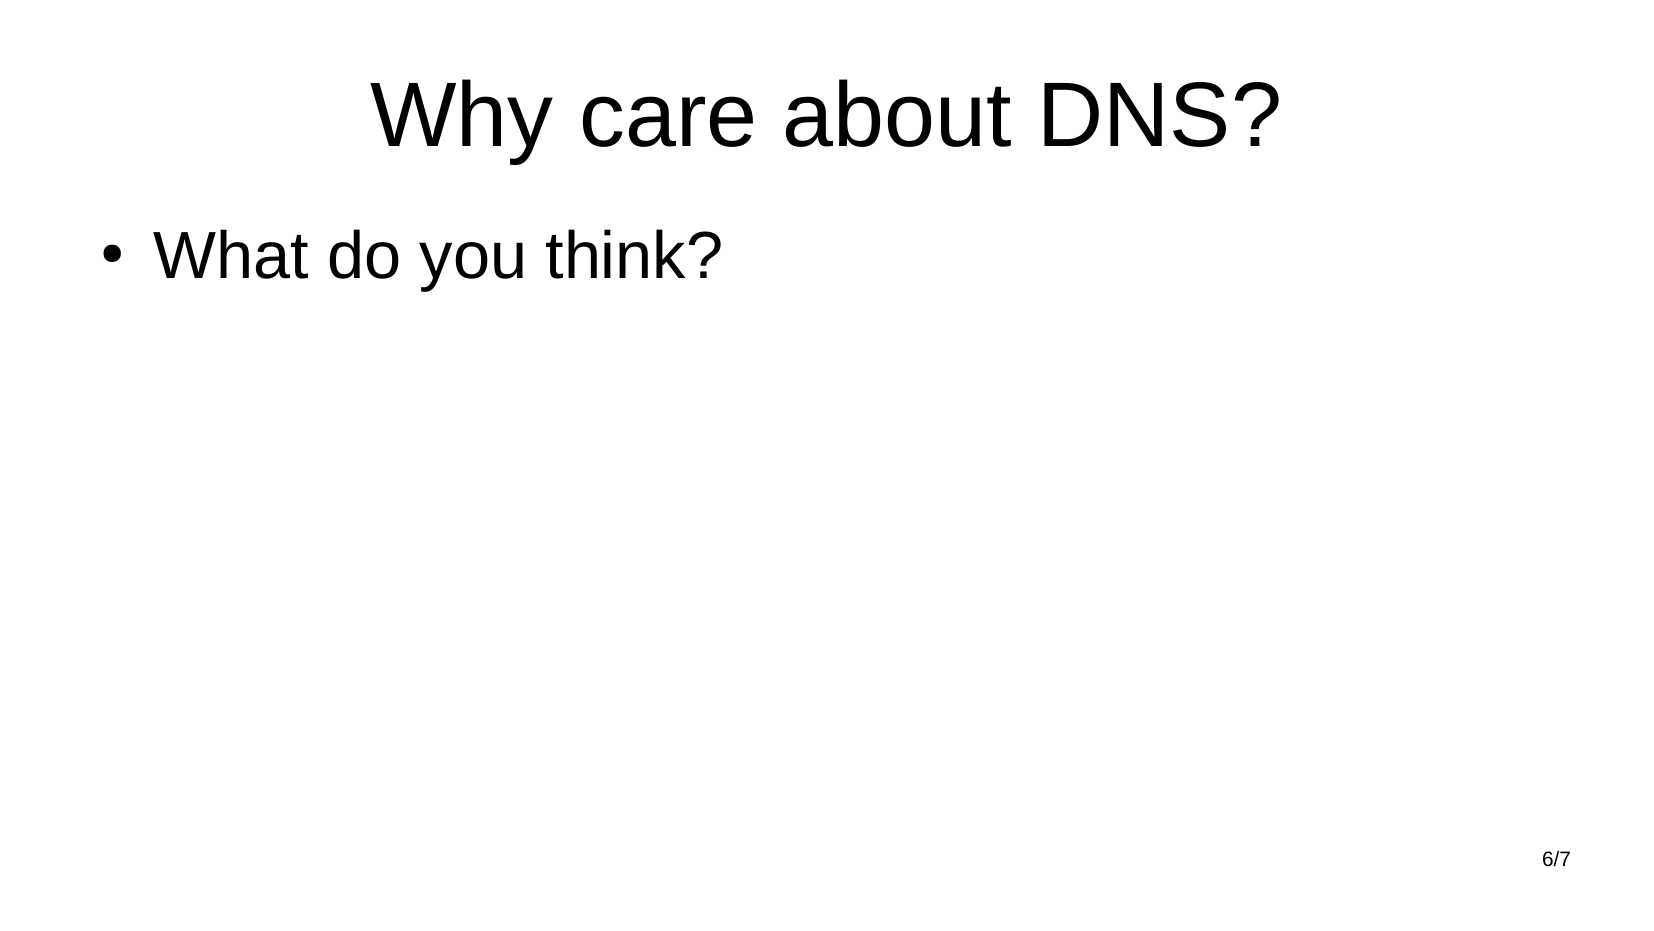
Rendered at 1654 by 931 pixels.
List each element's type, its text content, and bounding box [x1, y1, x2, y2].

title Why care about DNS? [82, 37, 1571, 193]
list What do you think? [82, 217, 1571, 758]
